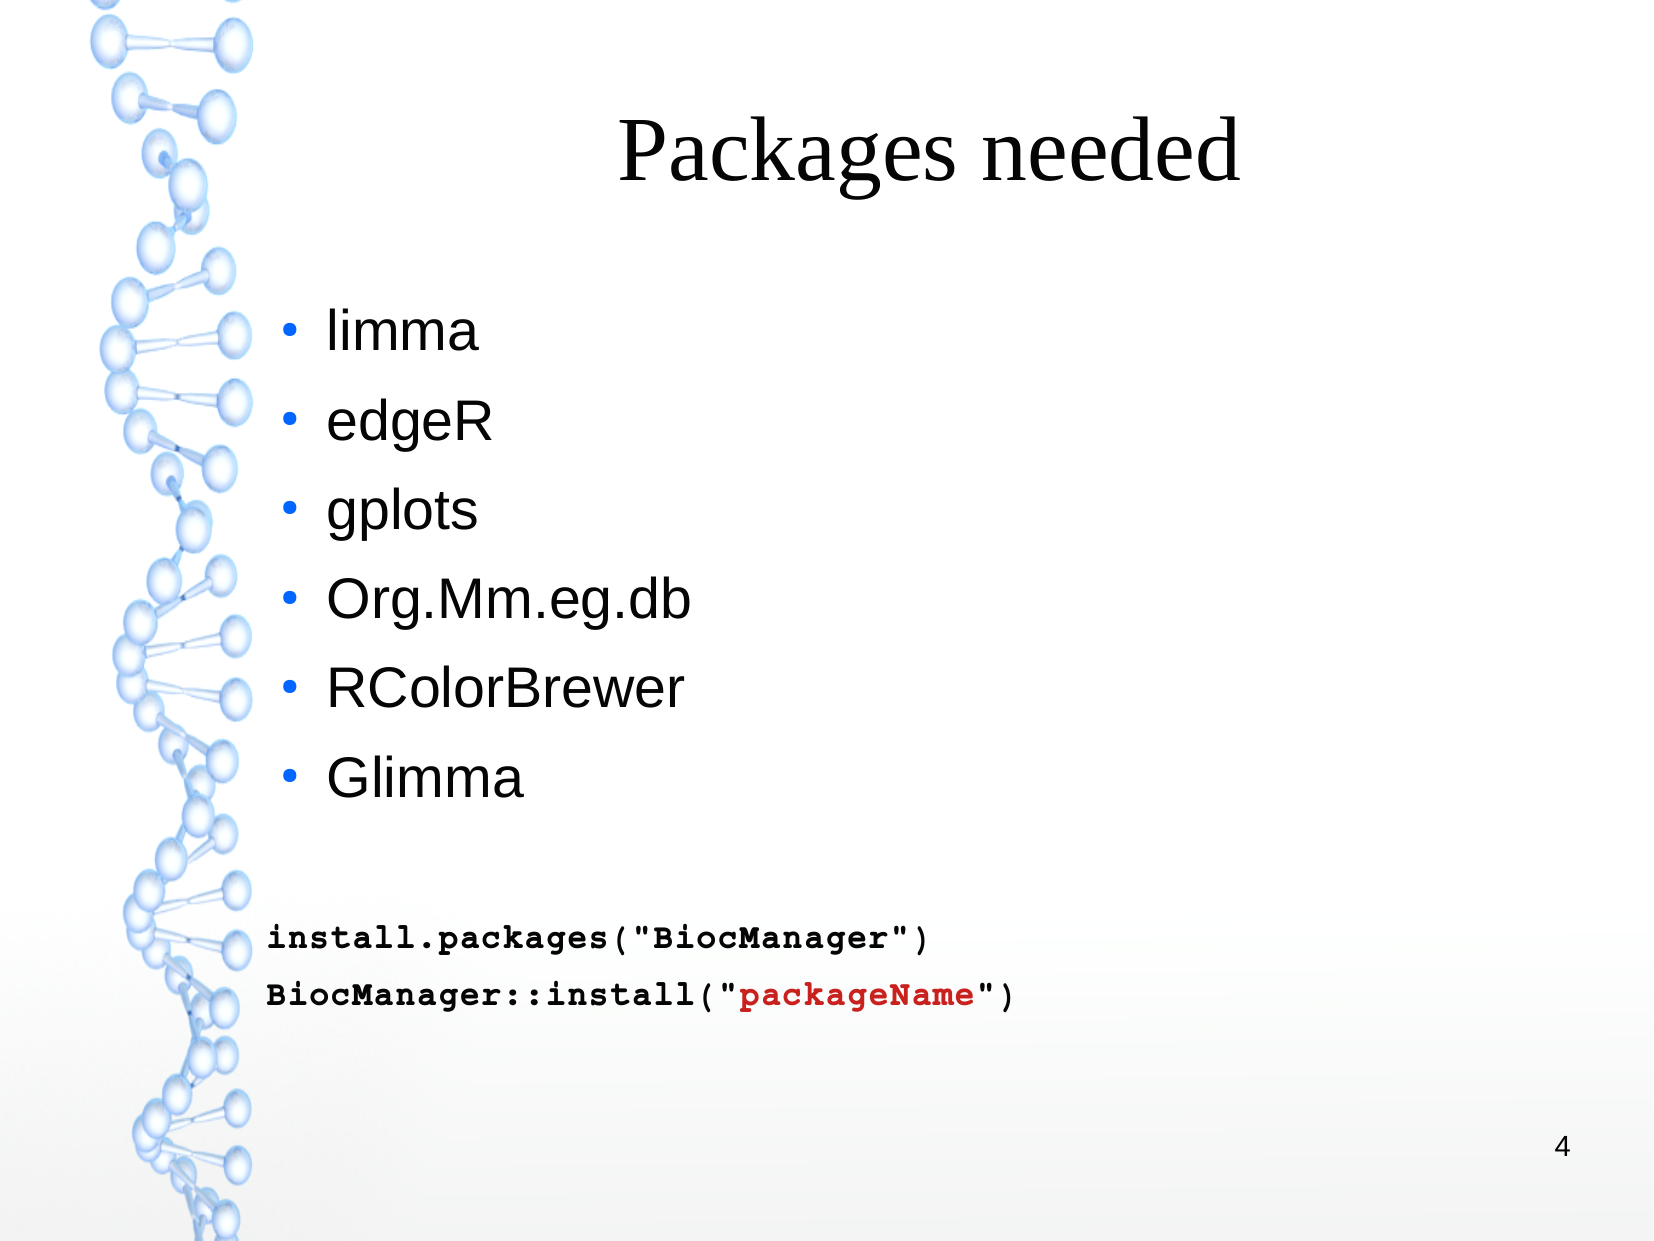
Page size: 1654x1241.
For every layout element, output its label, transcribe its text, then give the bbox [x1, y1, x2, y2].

picture [0, 0, 1654, 1241]
title Packages needed [265, 47, 1595, 252]
list limma edgeR gplots Org.Mm.eg.db RColorBrewer Glimma install.packages("BiocManager") BiocManager::install("packageName") [265, 299, 1595, 1019]
